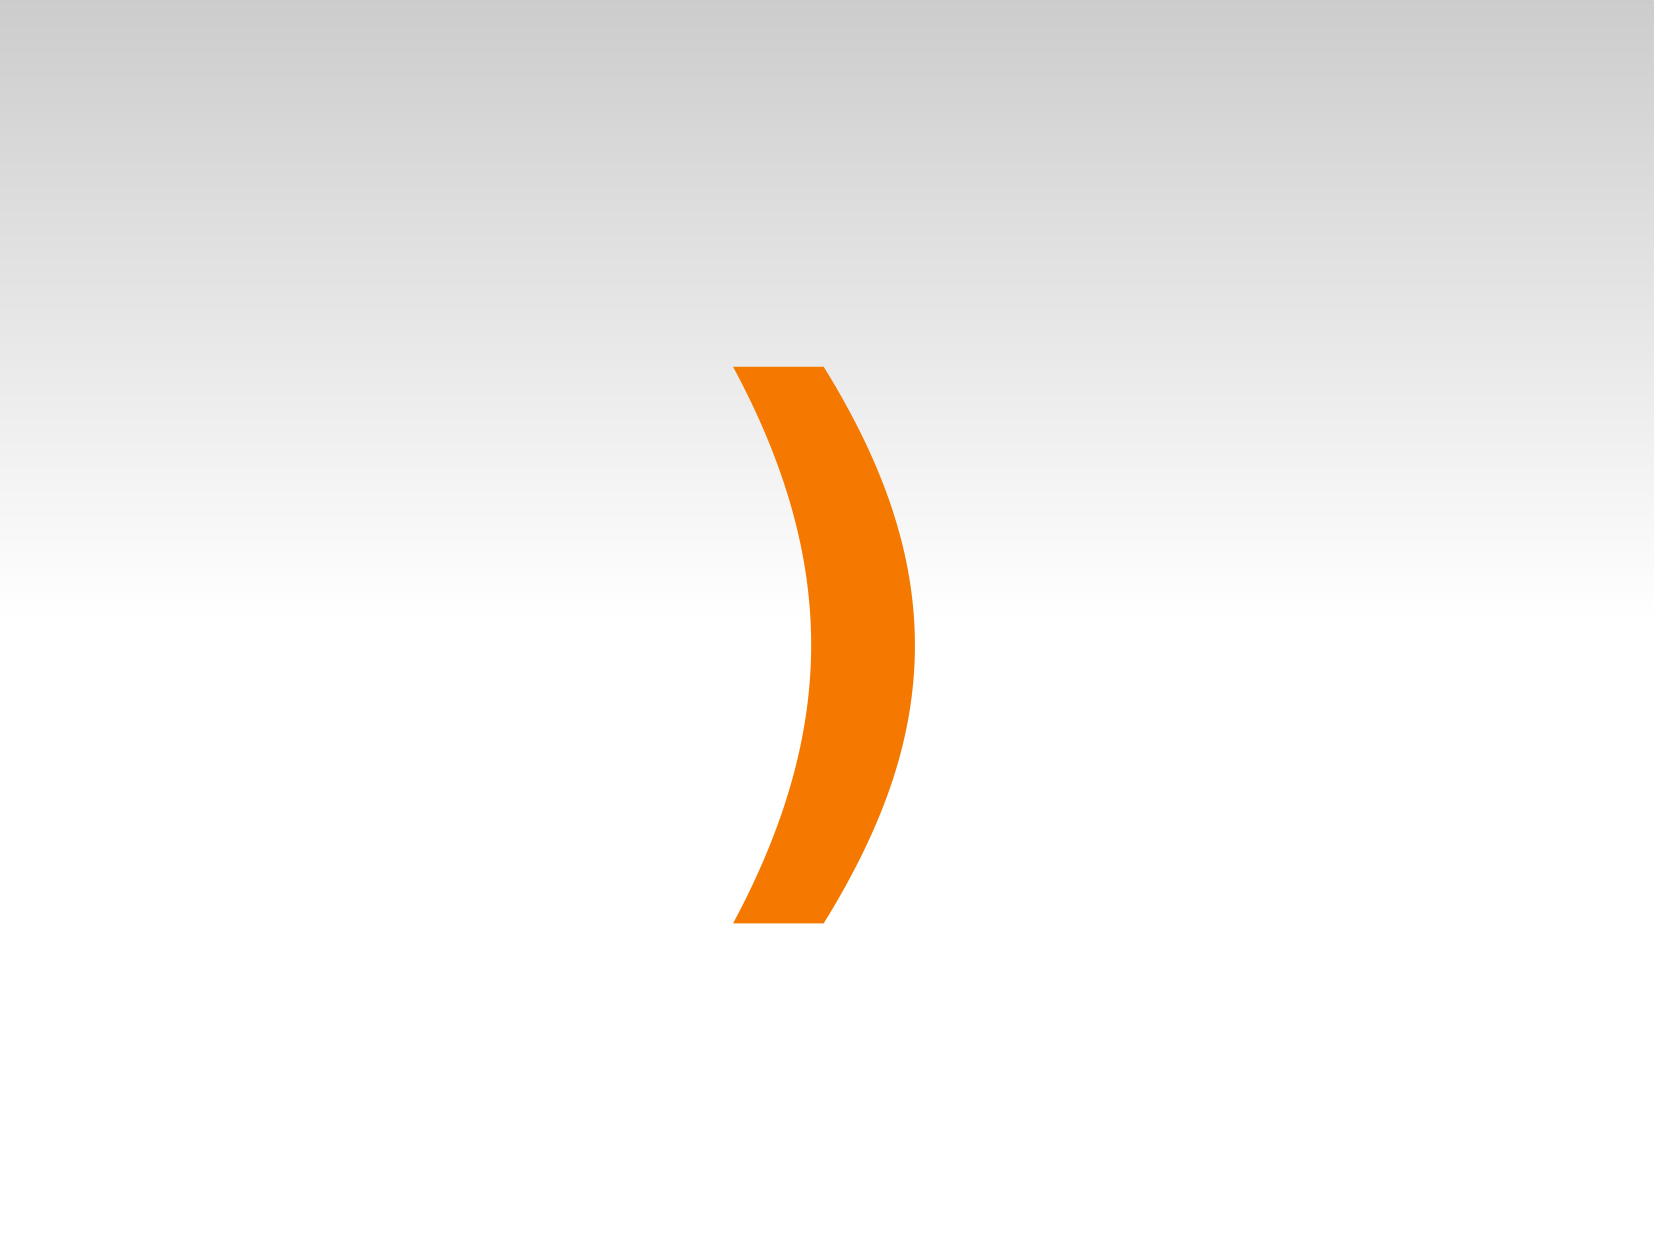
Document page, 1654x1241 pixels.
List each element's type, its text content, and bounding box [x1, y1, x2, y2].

title ) [82, 49, 1571, 1201]
